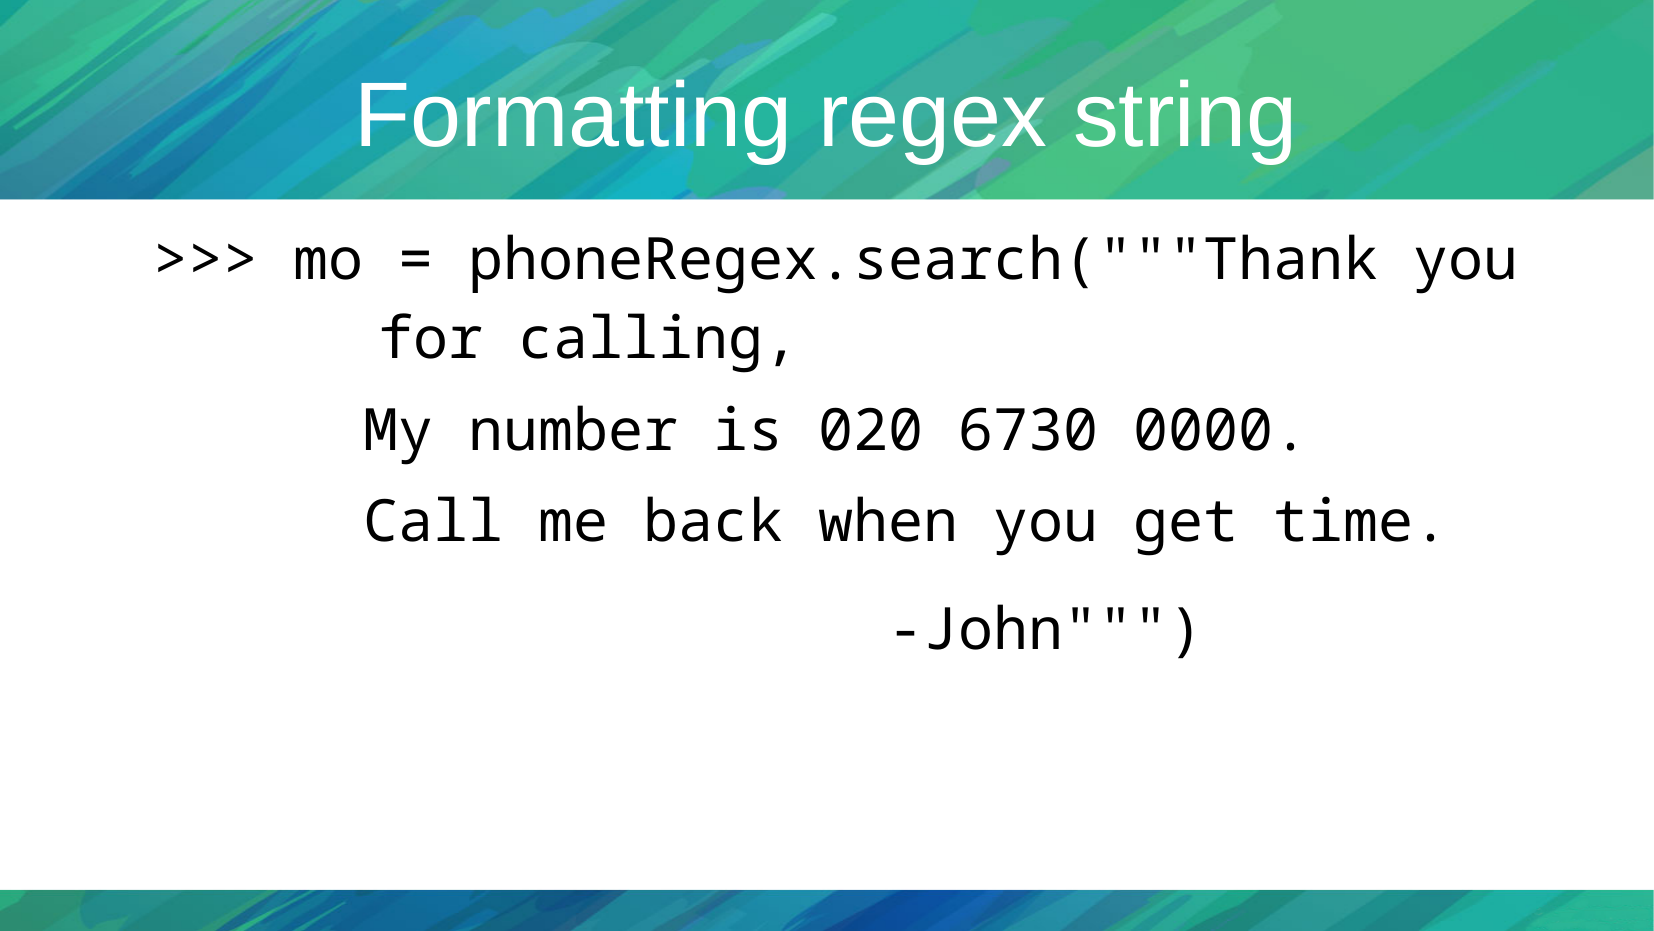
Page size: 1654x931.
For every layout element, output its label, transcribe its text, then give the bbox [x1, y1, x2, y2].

picture [0, 0, 1654, 931]
list >>> mo = phoneRegex.search("""Thank you for calling, My number is 020 6730 0000. Call me back when you get time. -John""") [82, 217, 1571, 757]
title Formatting regex string [82, 37, 1571, 193]
